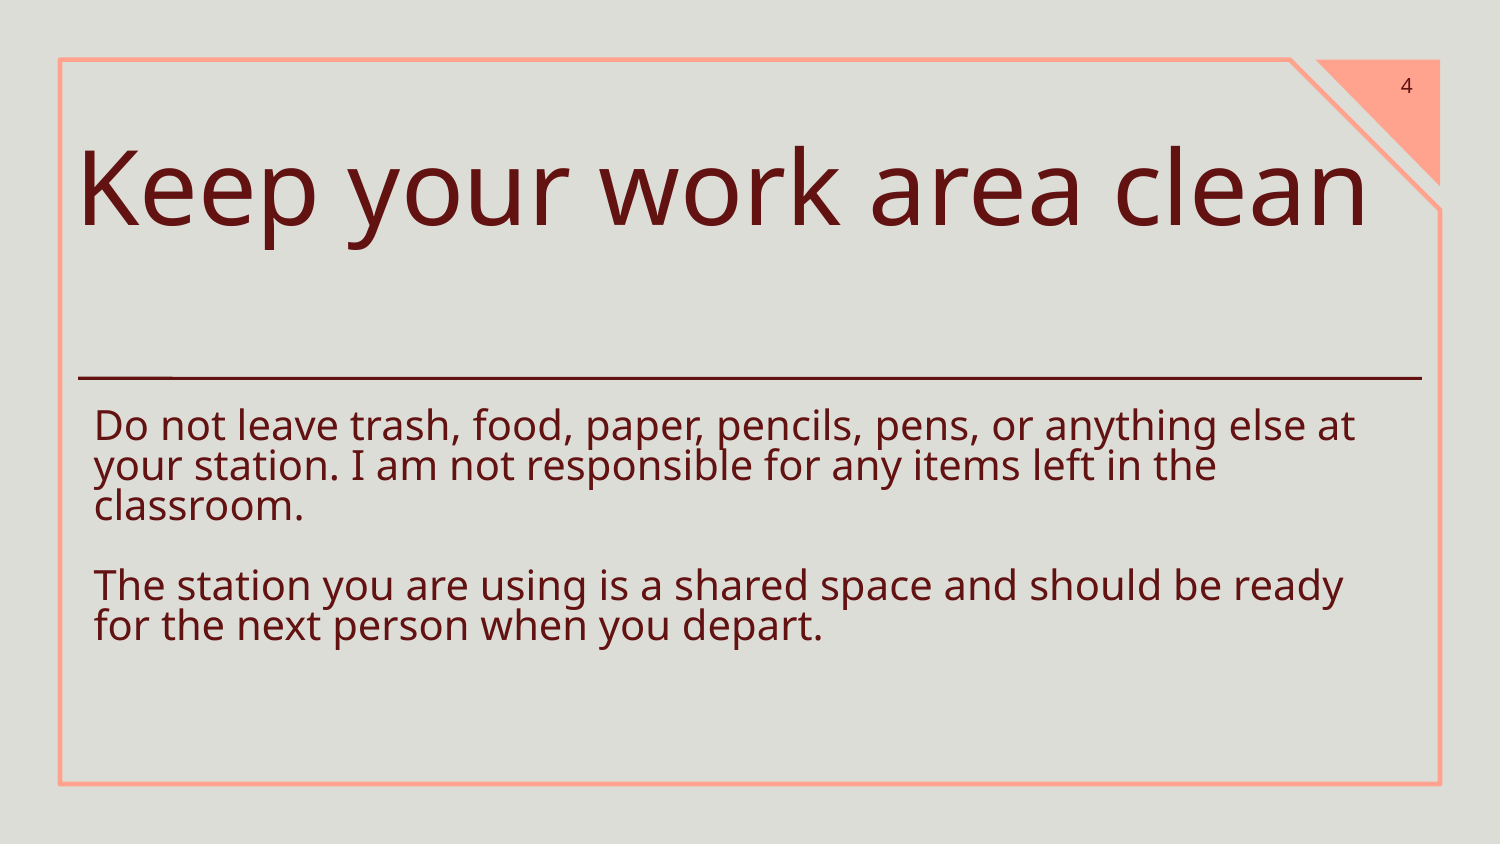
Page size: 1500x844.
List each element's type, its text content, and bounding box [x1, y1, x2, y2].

title Keep your work area clean [60, 130, 1440, 251]
slide_number <number> [1315, 59, 1428, 114]
list Do not leave trash, food, paper, pencils, pens, or anything else at your station. I am not responsible for any items left in the classroom. The station you are using is a shared space and should be ready for the next person when you depart. [78, 393, 1423, 475]
